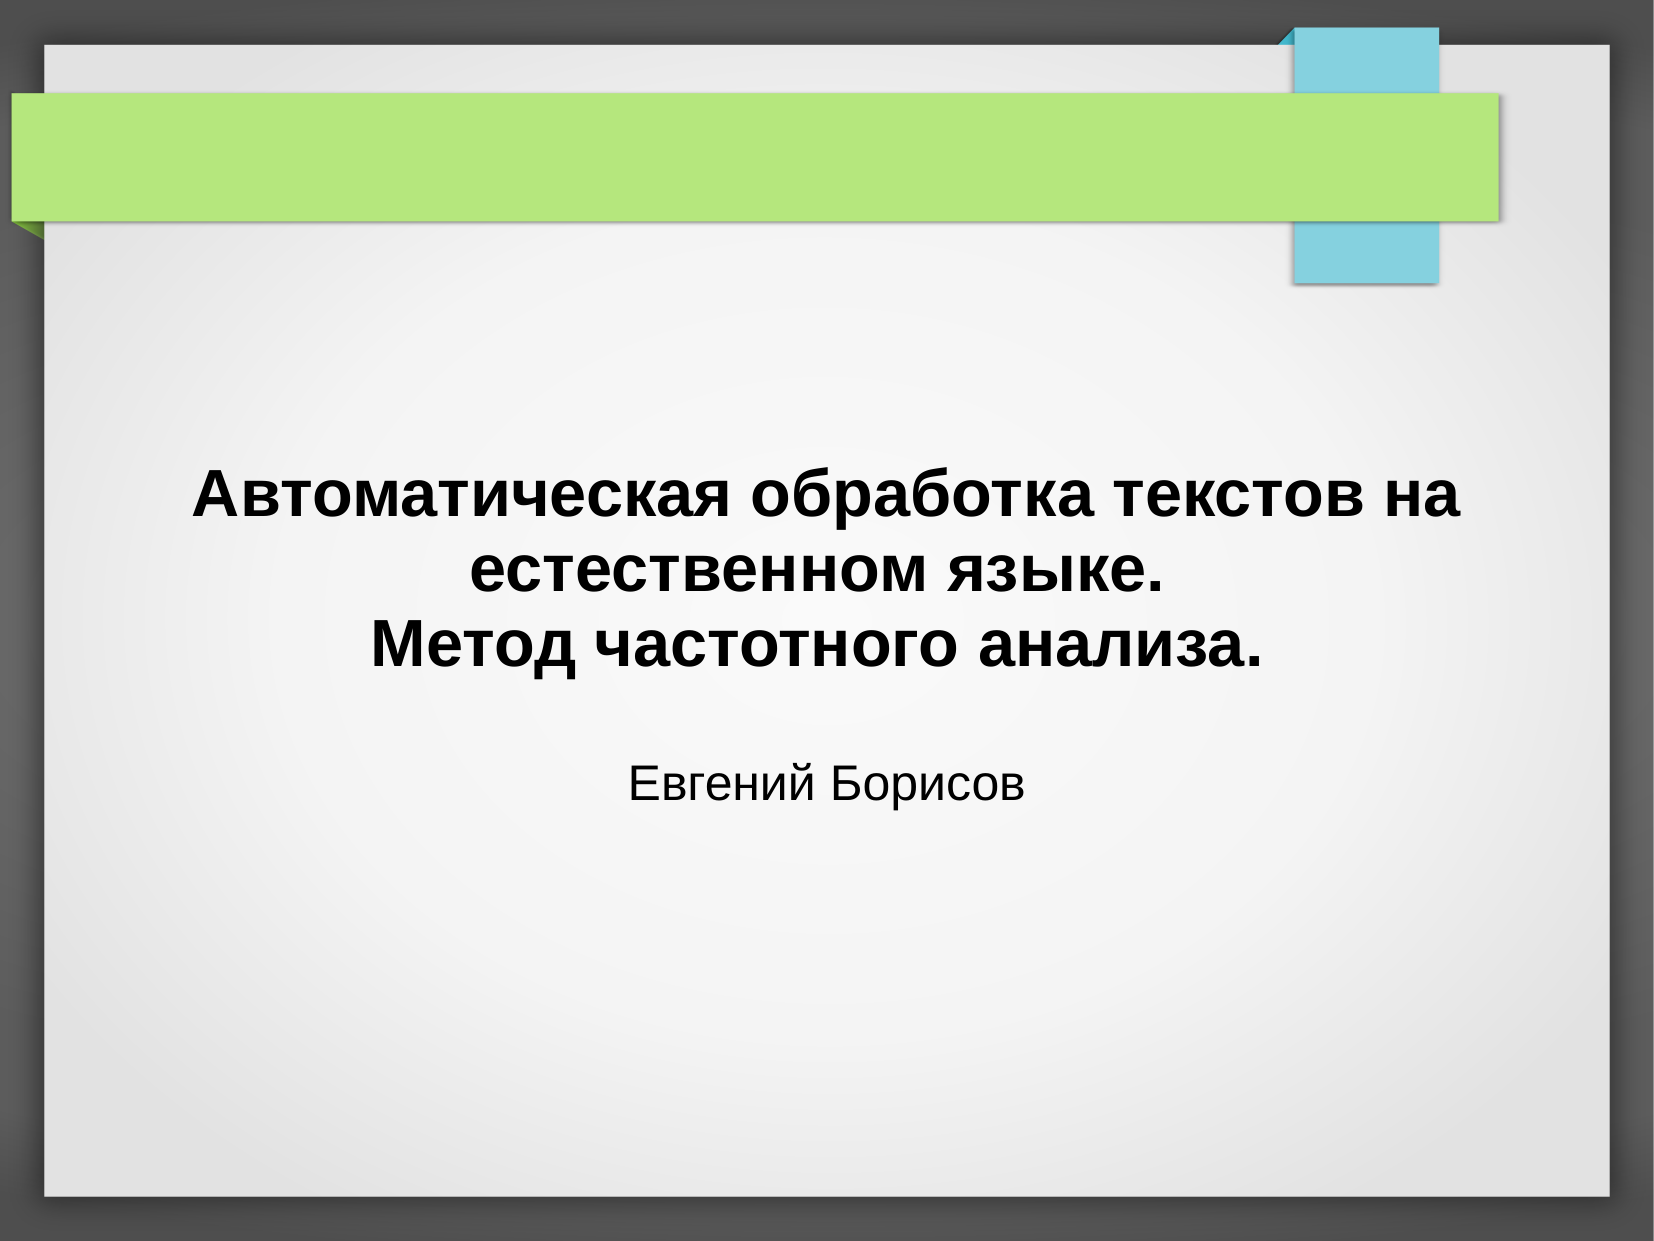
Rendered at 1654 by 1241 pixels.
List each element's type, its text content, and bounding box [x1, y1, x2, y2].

picture [0, 0, 1654, 1241]
subtitle Автоматическая обработка текстов на естественном языке. Метод частотного анализа. Евгений Борисов [82, 290, 1571, 1010]
